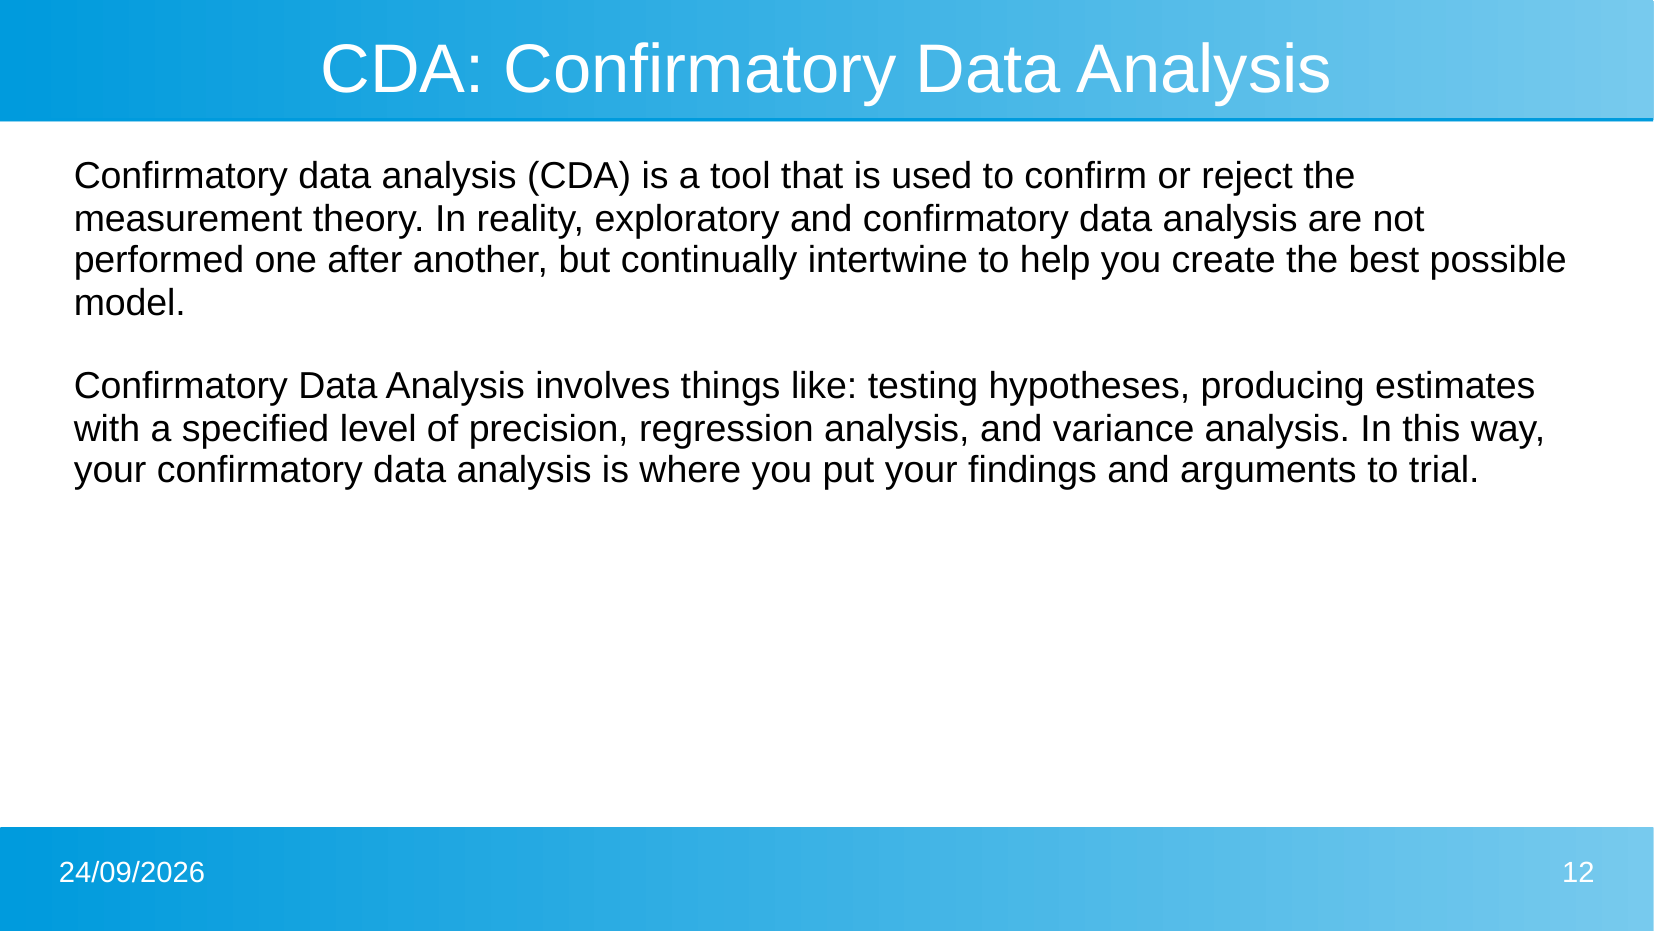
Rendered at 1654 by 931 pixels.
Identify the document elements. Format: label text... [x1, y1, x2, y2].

text_box Confirmatory data analysis (CDA) is a tool that is used to confirm or reject the measurement theory. In reality, exploratory and confirmatory data analysis are not performed one after another, but continually intertwine to help you create the best possible model. Confirmatory Data Analysis involves things like: testing hypotheses, producing estimates with a specified level of precision, regression analysis, and variance analysis. In this way, your confirmatory data analysis is where you put your findings and arguments to trial. [59, 147, 1595, 499]
title CDA: Confirmatory Data Analysis [59, 29, 1595, 108]
